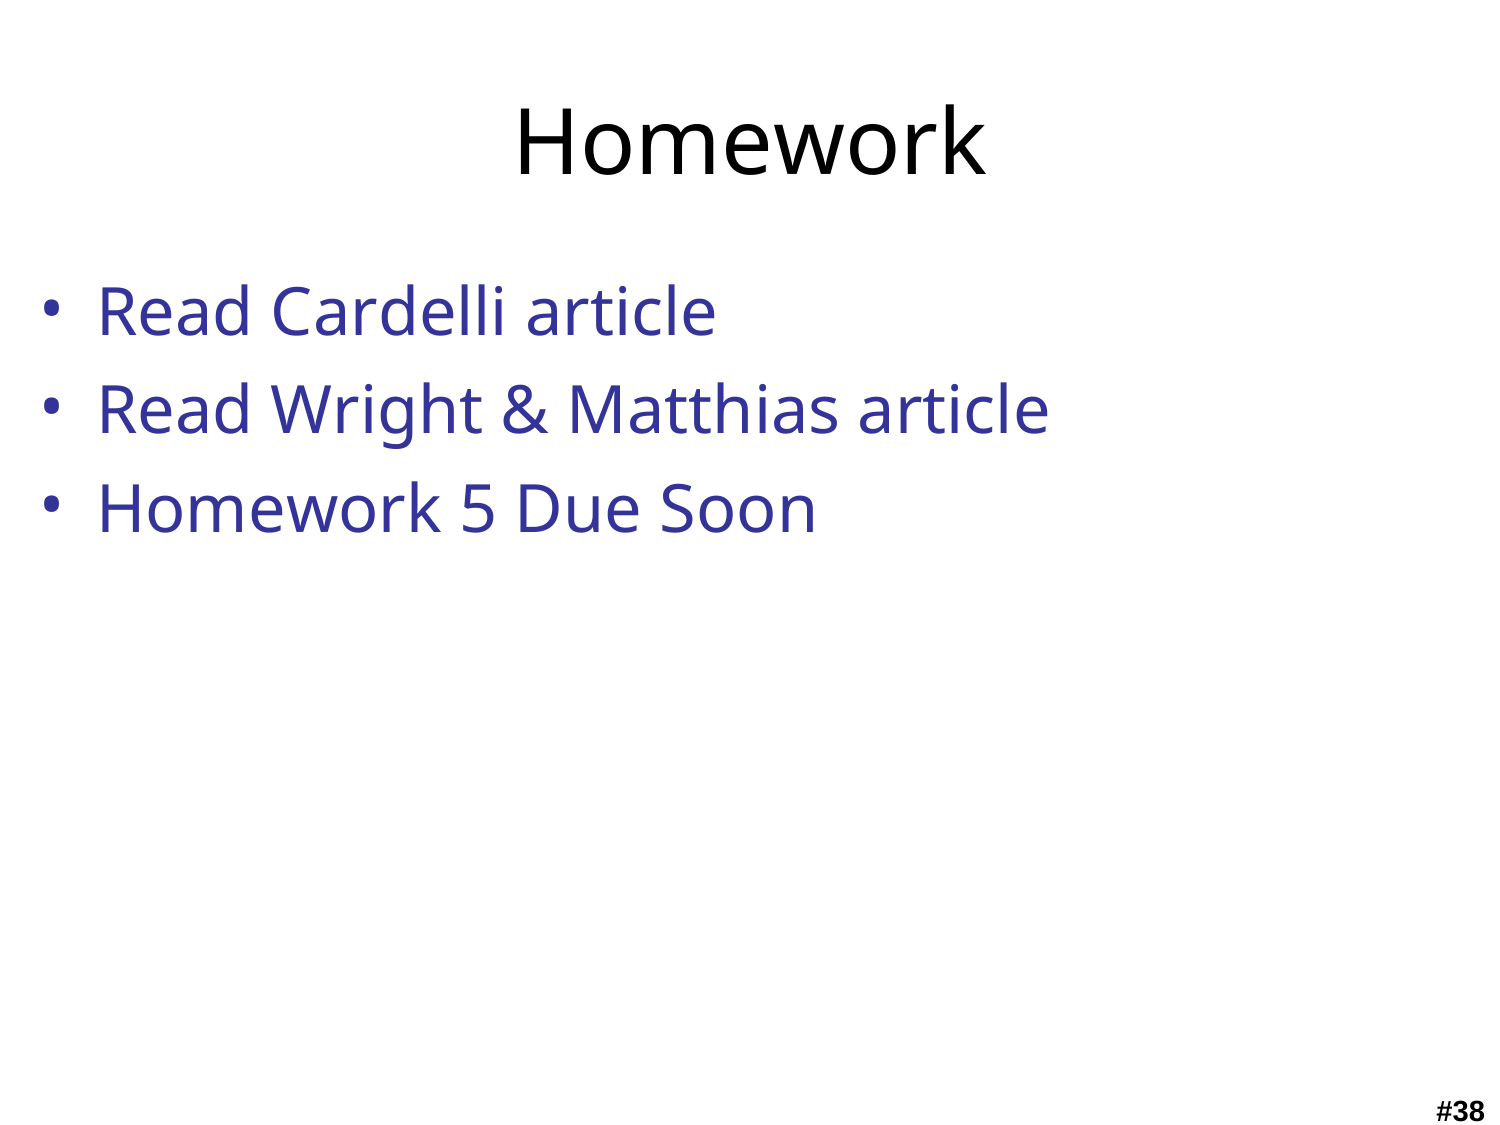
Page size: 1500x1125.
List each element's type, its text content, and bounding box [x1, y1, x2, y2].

title Homework [24, 45, 1476, 233]
list Read Cardelli article Read Wright & Matthias article Homework 5 Due Soon [24, 262, 1476, 1101]
